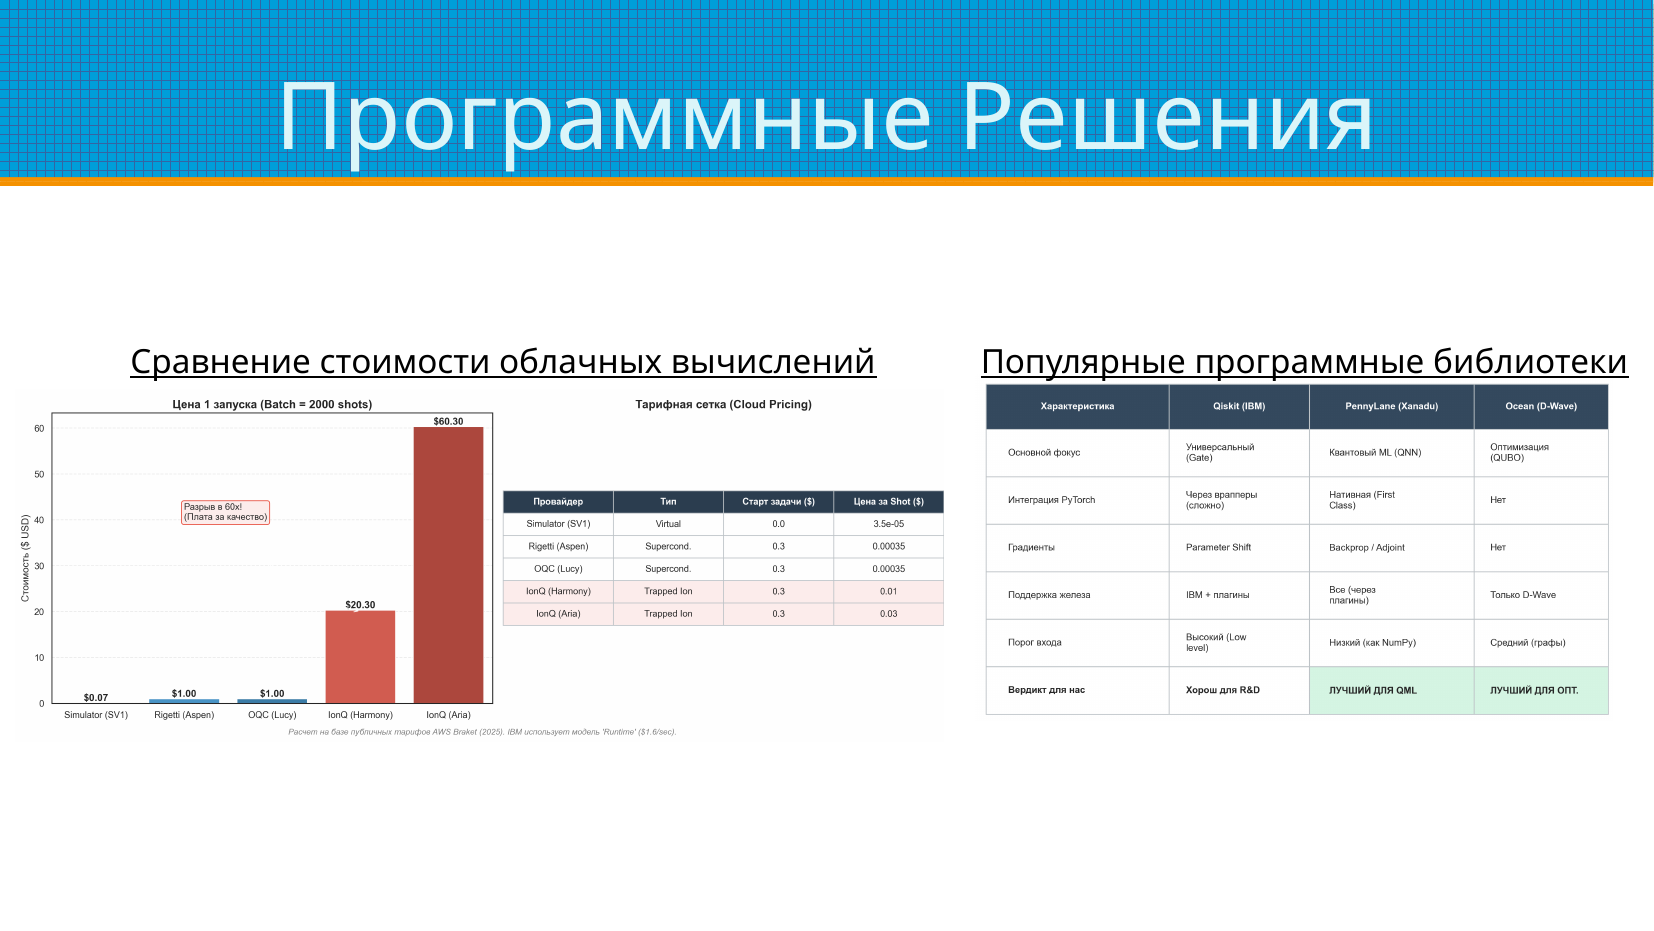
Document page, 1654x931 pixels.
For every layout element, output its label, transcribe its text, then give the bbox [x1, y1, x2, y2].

text_box Популярные программные библиотеки [975, 331, 1627, 389]
title Программные Решения [82, 14, 1571, 178]
picture [975, 389, 1613, 721]
text_box Сравнение стоимости облачных вычислений [124, 331, 870, 389]
picture [15, 389, 944, 743]
